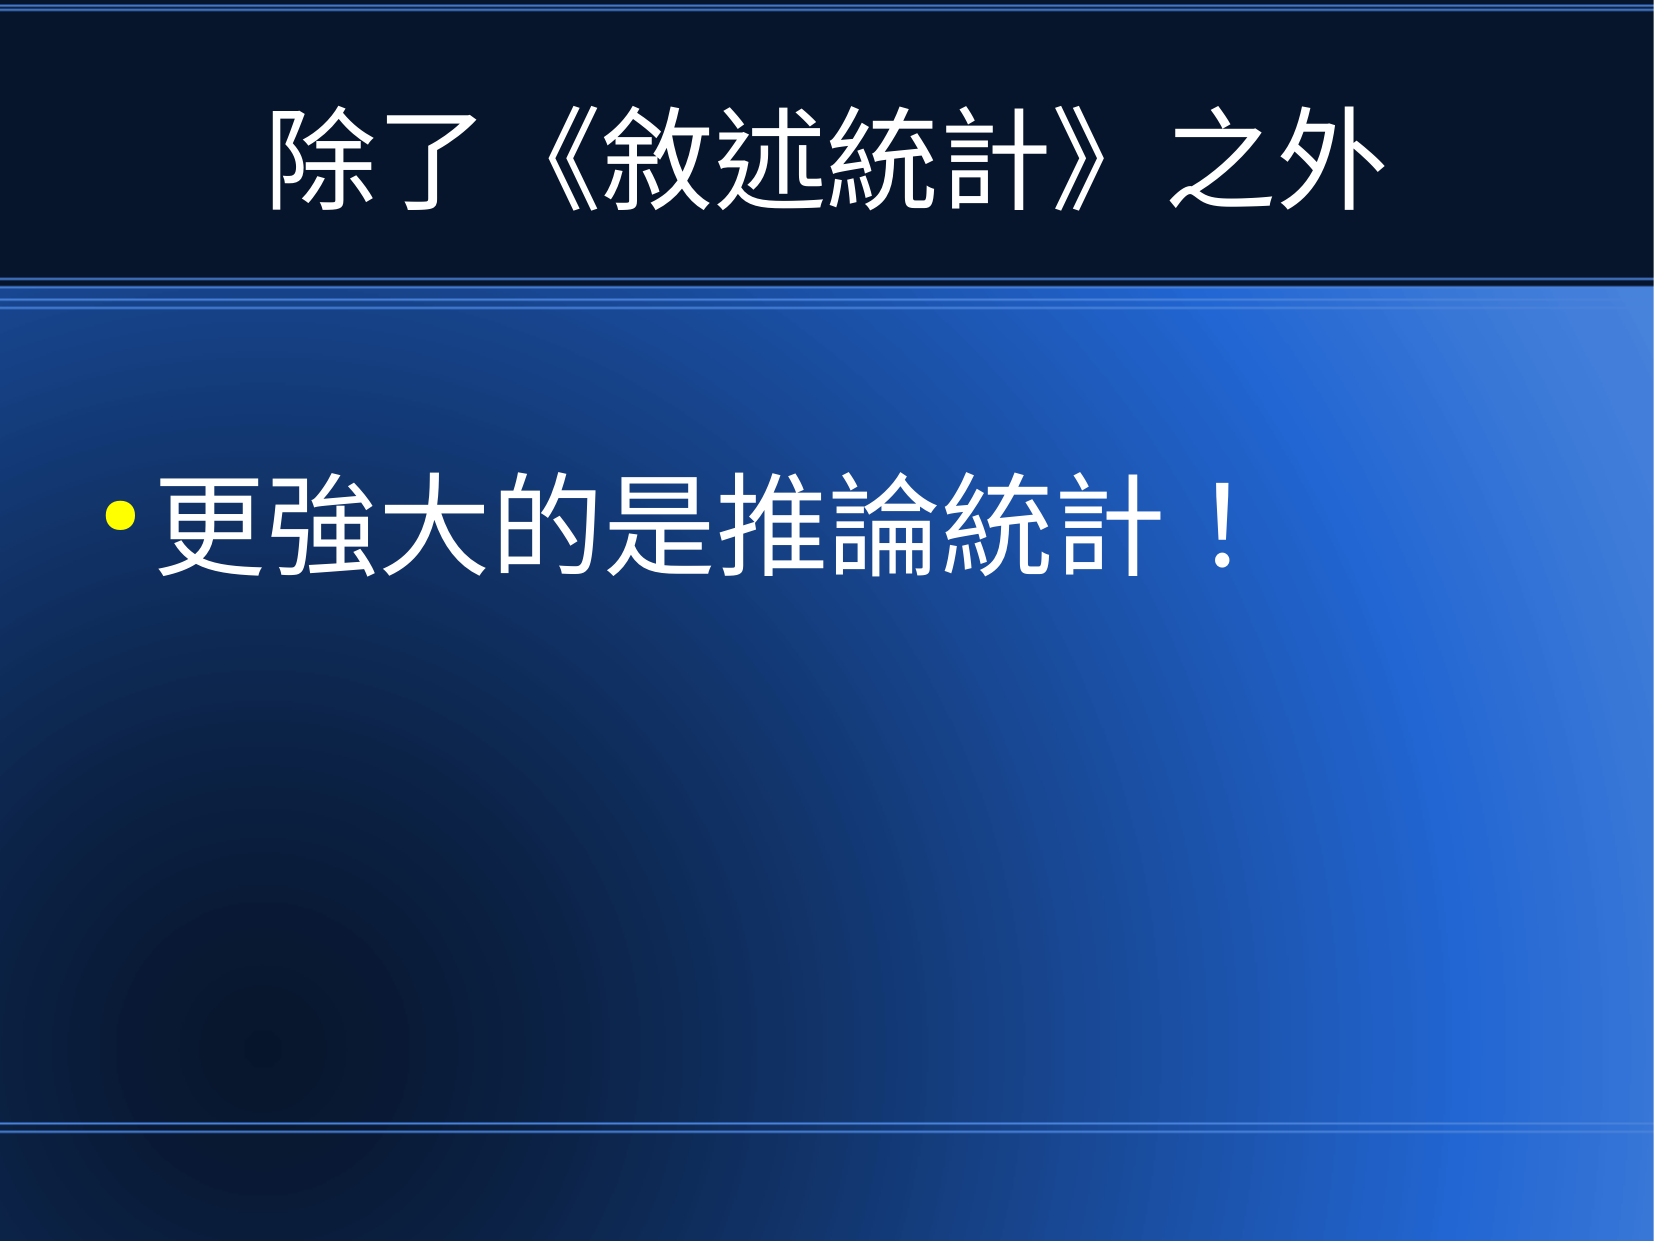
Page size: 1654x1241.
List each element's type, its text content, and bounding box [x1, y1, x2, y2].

picture [0, 0, 1654, 1241]
list 更強大的是推論統計！ [82, 355, 1571, 1241]
title 除了《敘述統計》之外 [82, 49, 1571, 257]
